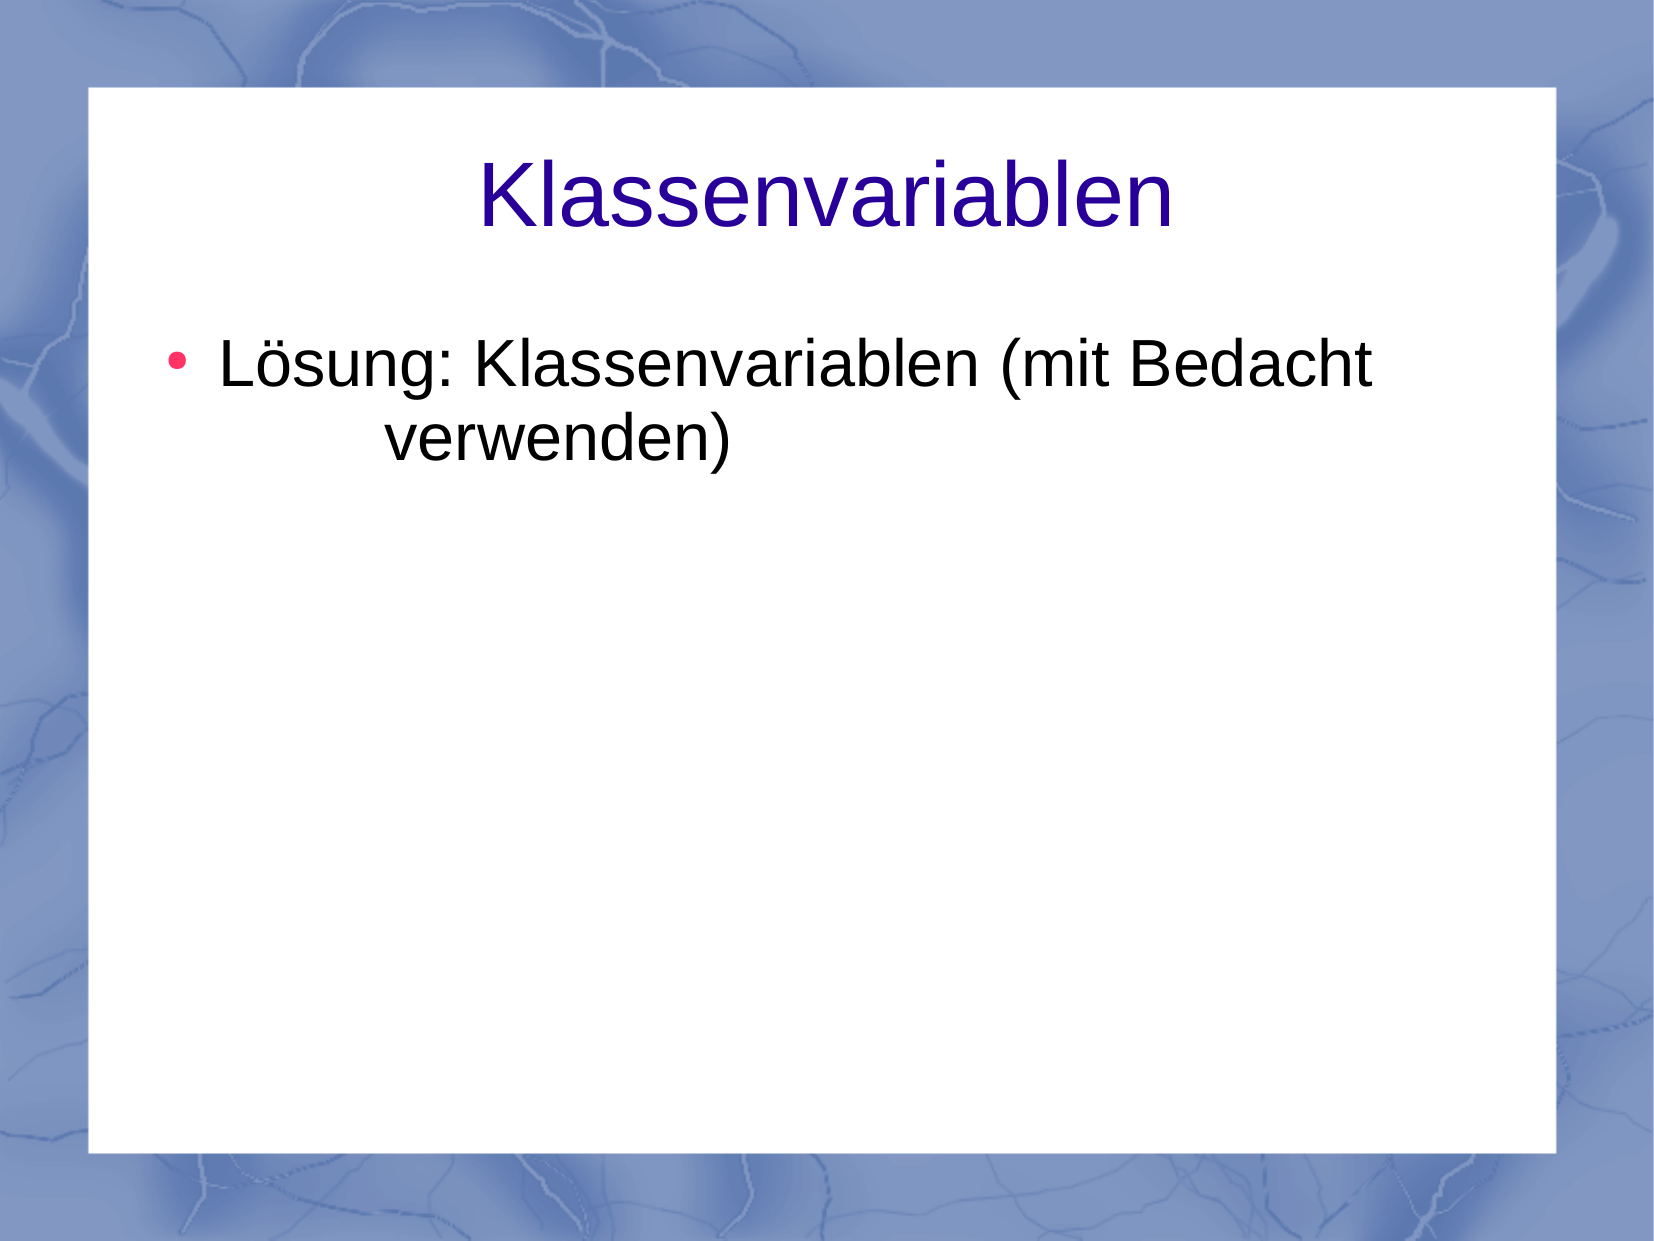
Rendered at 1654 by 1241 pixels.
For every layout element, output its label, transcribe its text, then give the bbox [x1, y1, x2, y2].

picture [0, 0, 1654, 1241]
title Klassenvariablen [118, 90, 1536, 298]
list Lösung: Klassenvariablen (mit Bedacht verwenden) [147, 325, 1506, 1010]
